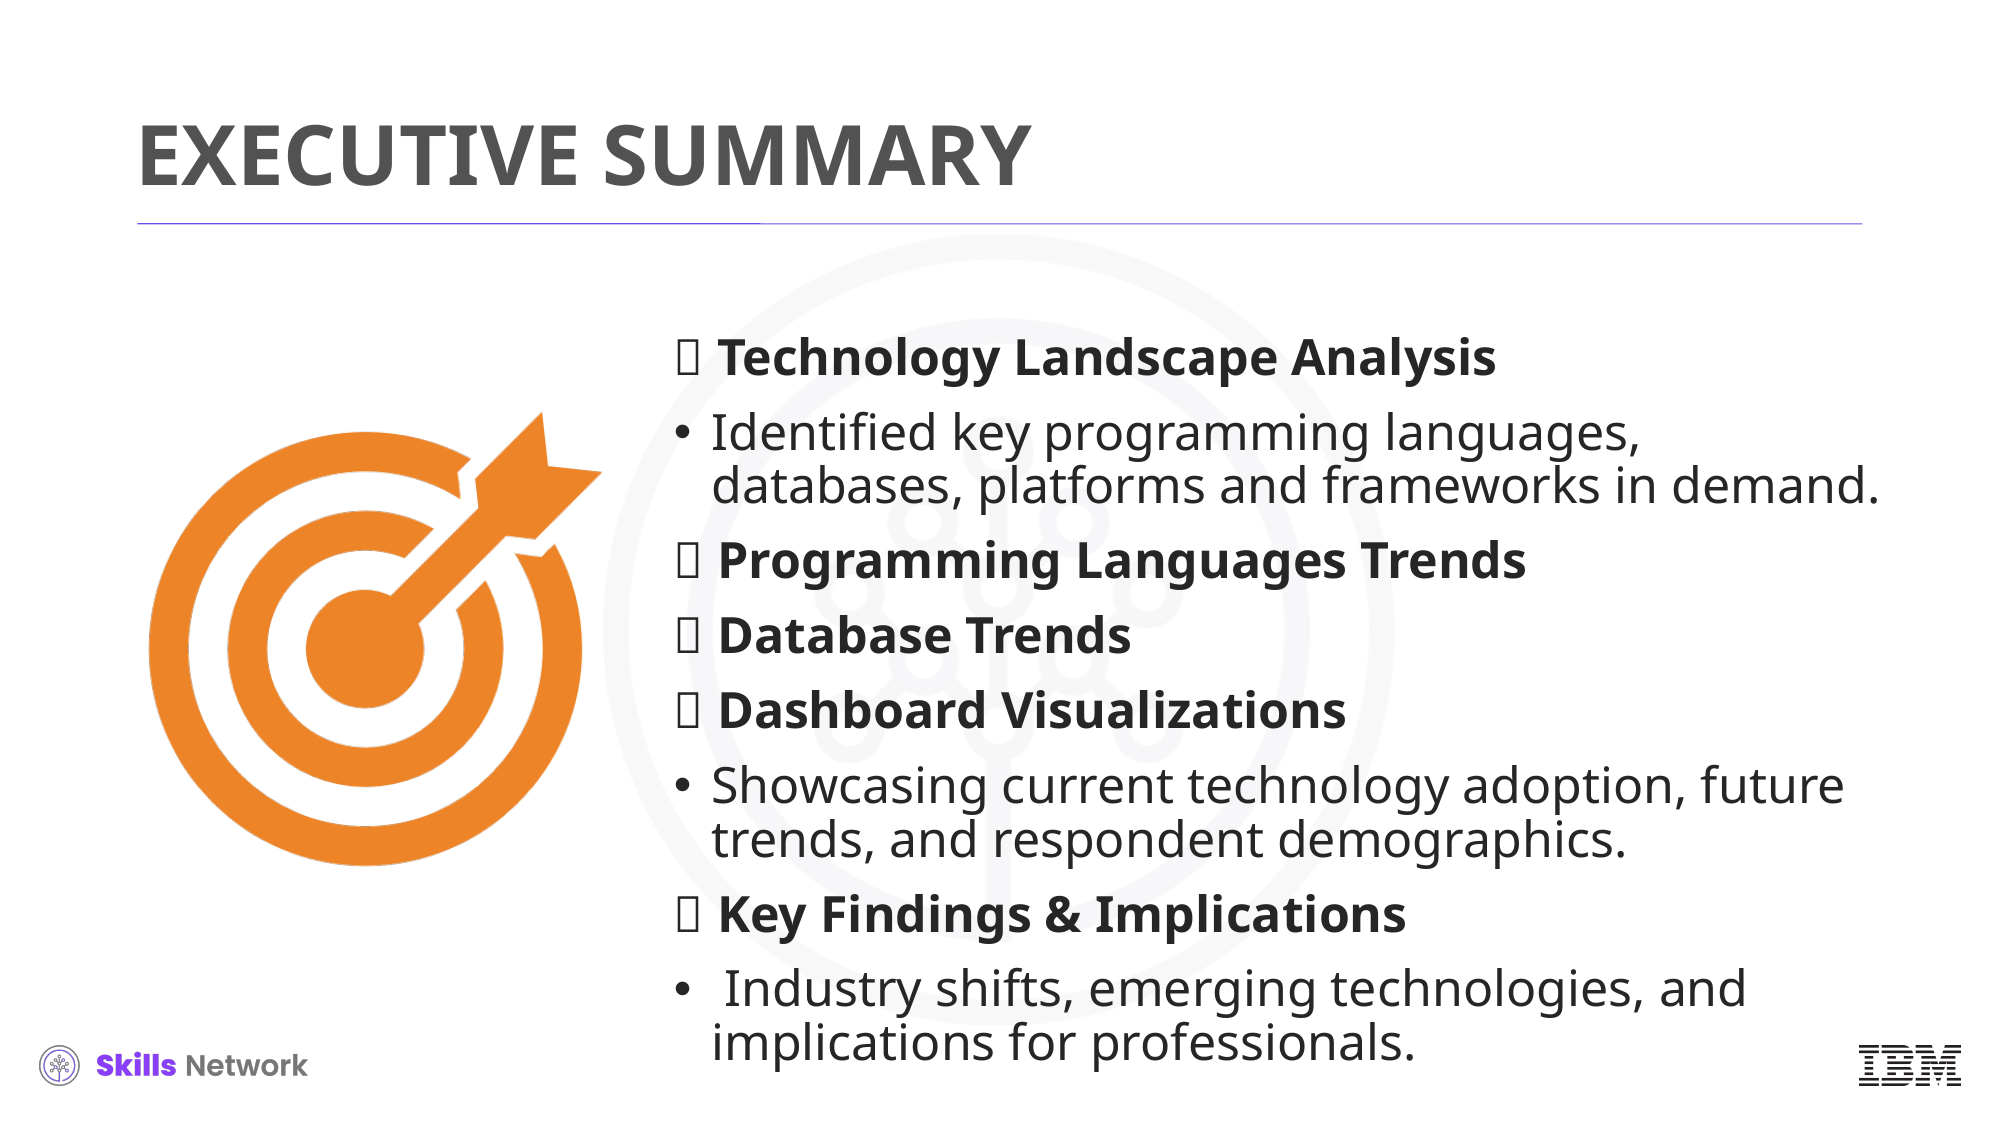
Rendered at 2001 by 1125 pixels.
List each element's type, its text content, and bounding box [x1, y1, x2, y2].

picture [39, 1045, 308, 1086]
title EXECUTIVE SUMMARY [120, 50, 1526, 268]
picture [1897, 1045, 1961, 1086]
text_box 🔹 Technology Landscape Analysis Identified key programming languages, databases, platforms and frameworks in demand. 🔹 Programming Languages Trends 🔹 Database Trends 🔹 Dashboard Visualizations Showcasing current technology adoption, future trends, and respondent demographics. 🔹 Key Findings & Implications Industry shifts, emerging technologies, and implications for professionals. [658, 248, 1897, 1092]
picture [104, 370, 644, 911]
